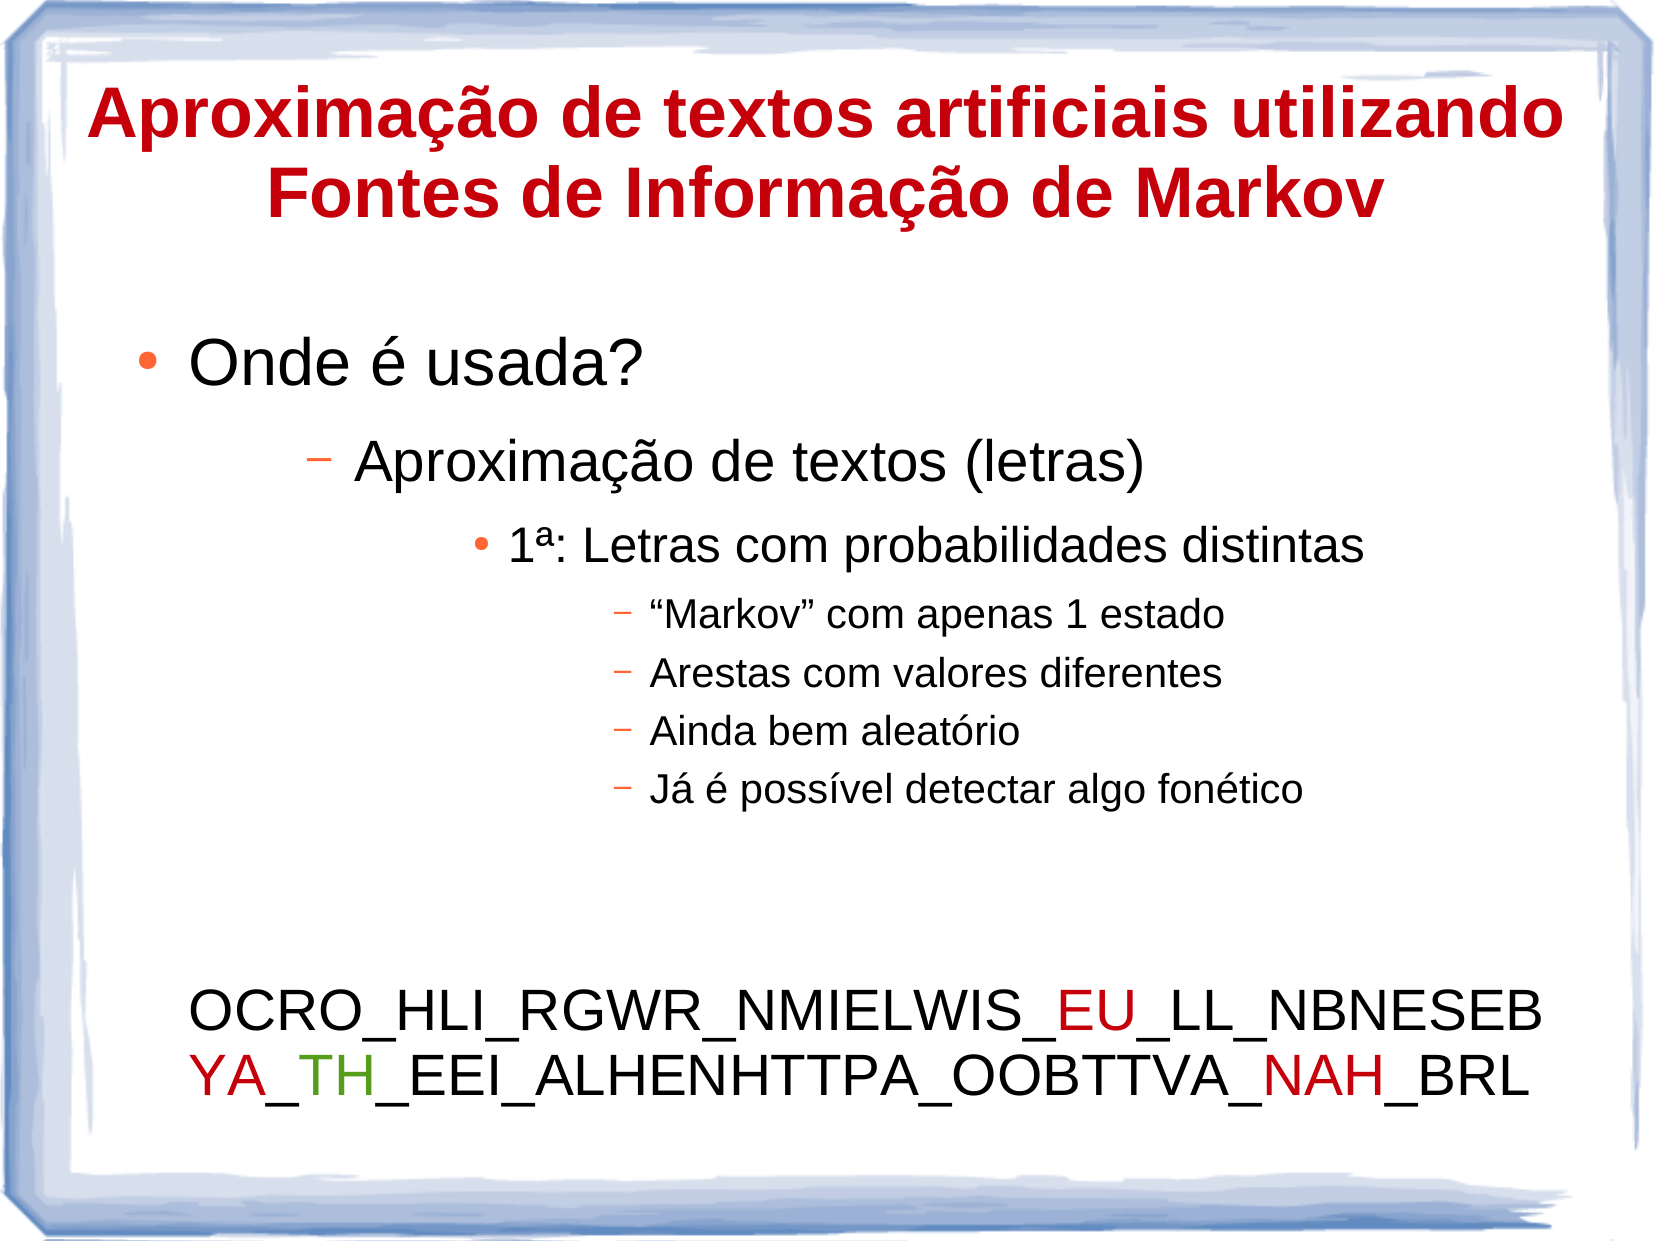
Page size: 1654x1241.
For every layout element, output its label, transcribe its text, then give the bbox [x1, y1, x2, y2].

list Onde é usada? Aproximação de textos (letras) 1ª: Letras com probabilidades distintas “Markov” com apenas 1 estado Arestas com valores diferentes Ainda bem aleatório Já é possível detectar algo fonético [118, 324, 1571, 813]
picture [0, 0, 1654, 1241]
list OCRO_HLI_RGWR_NMIELWIS_EU_LL_NBNESEBYA_TH_EEI_ALHENHTTPA_OOBTTVA_NAH_BRL [118, 883, 1571, 1227]
title Aproximação de textos artificiais utilizando Fontes de Informação de Markov [82, 49, 1571, 257]
